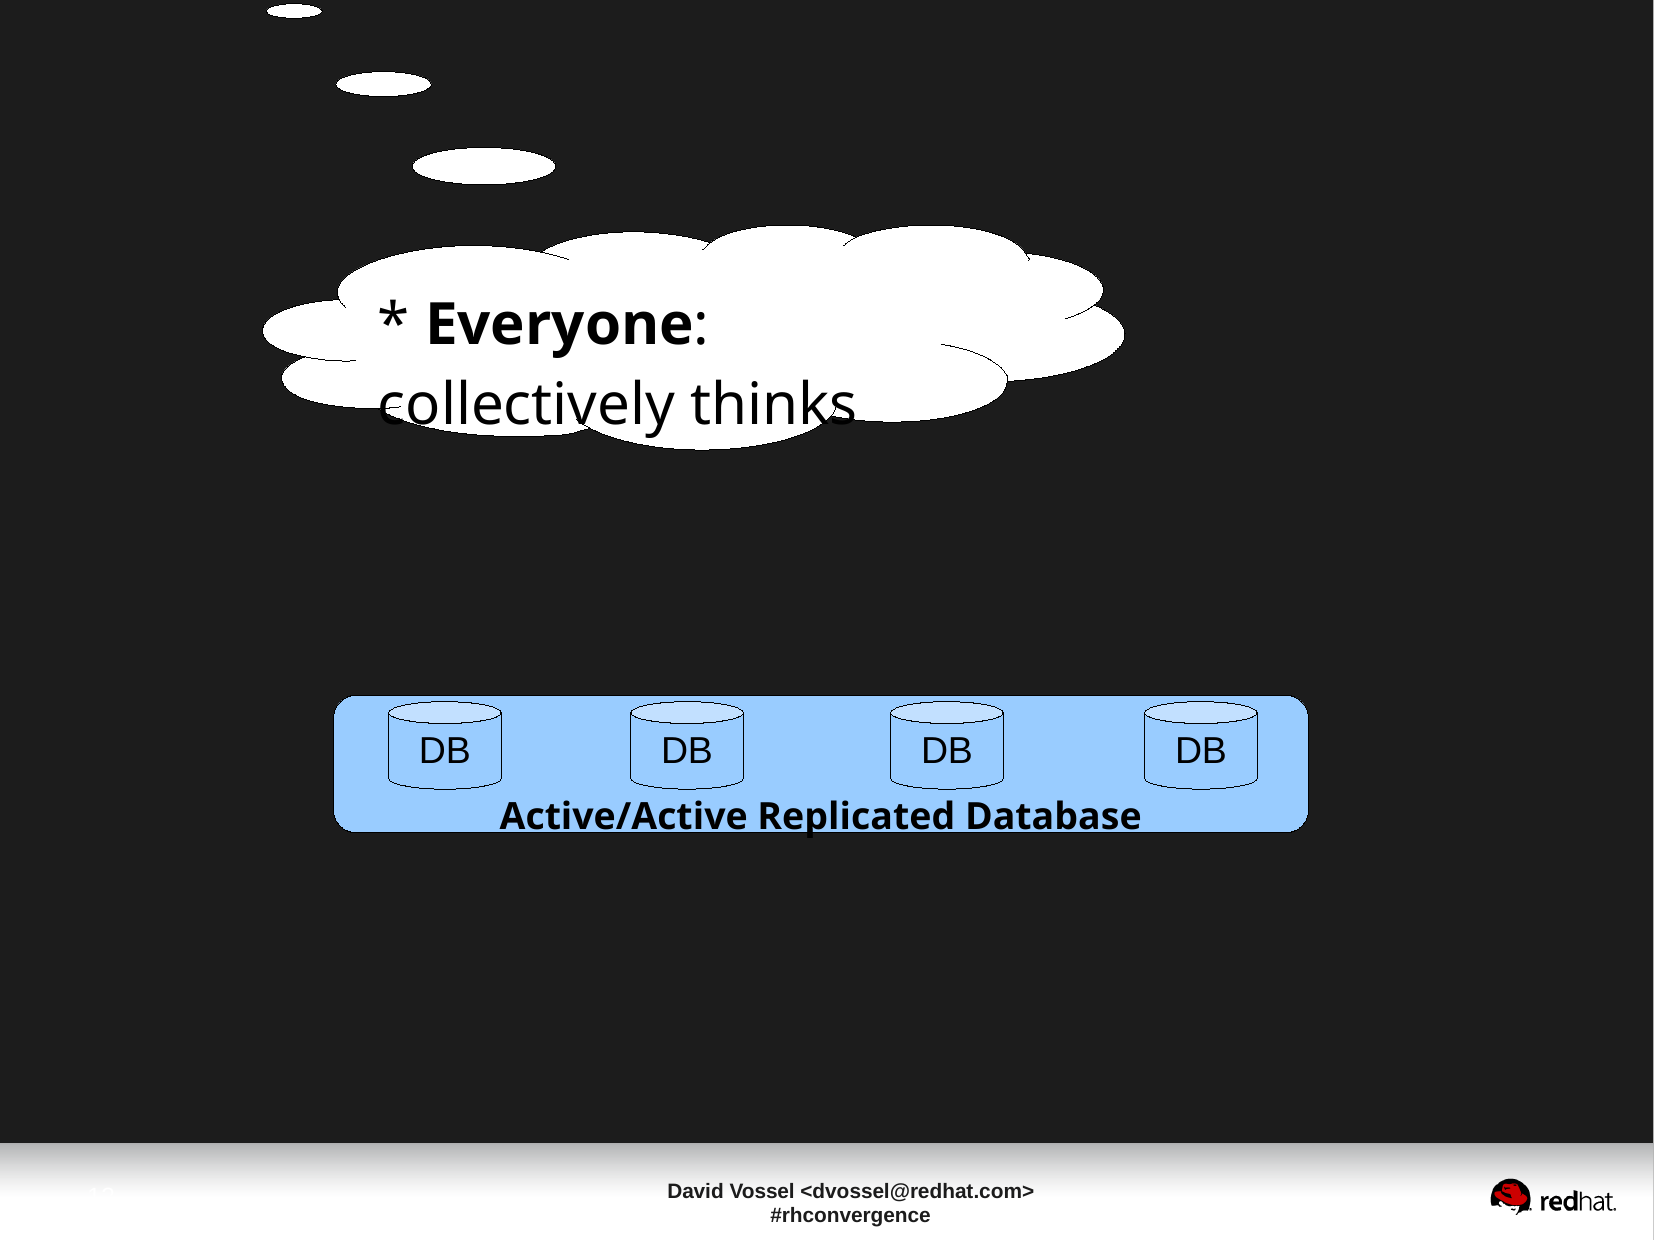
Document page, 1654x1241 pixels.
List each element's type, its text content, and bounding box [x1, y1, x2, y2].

text_box [266, 3, 323, 19]
text_box * Everyone: collectively thinks [363, 275, 1001, 366]
text_box [335, 71, 432, 97]
text_box Node 1 [890, 701, 1004, 724]
text_box DB [630, 713, 744, 790]
text_box DB [890, 713, 1004, 790]
text_box DB [1144, 713, 1258, 790]
text_box Node 2 [1144, 701, 1258, 724]
text_box PCS [388, 701, 502, 724]
text_box HA Services [630, 701, 744, 724]
text_box Active/Active Replicated Database [333, 695, 1309, 833]
text_box [412, 147, 556, 185]
text_box DB [388, 713, 502, 790]
picture [0, 1143, 1654, 1241]
text_box [262, 225, 1126, 451]
